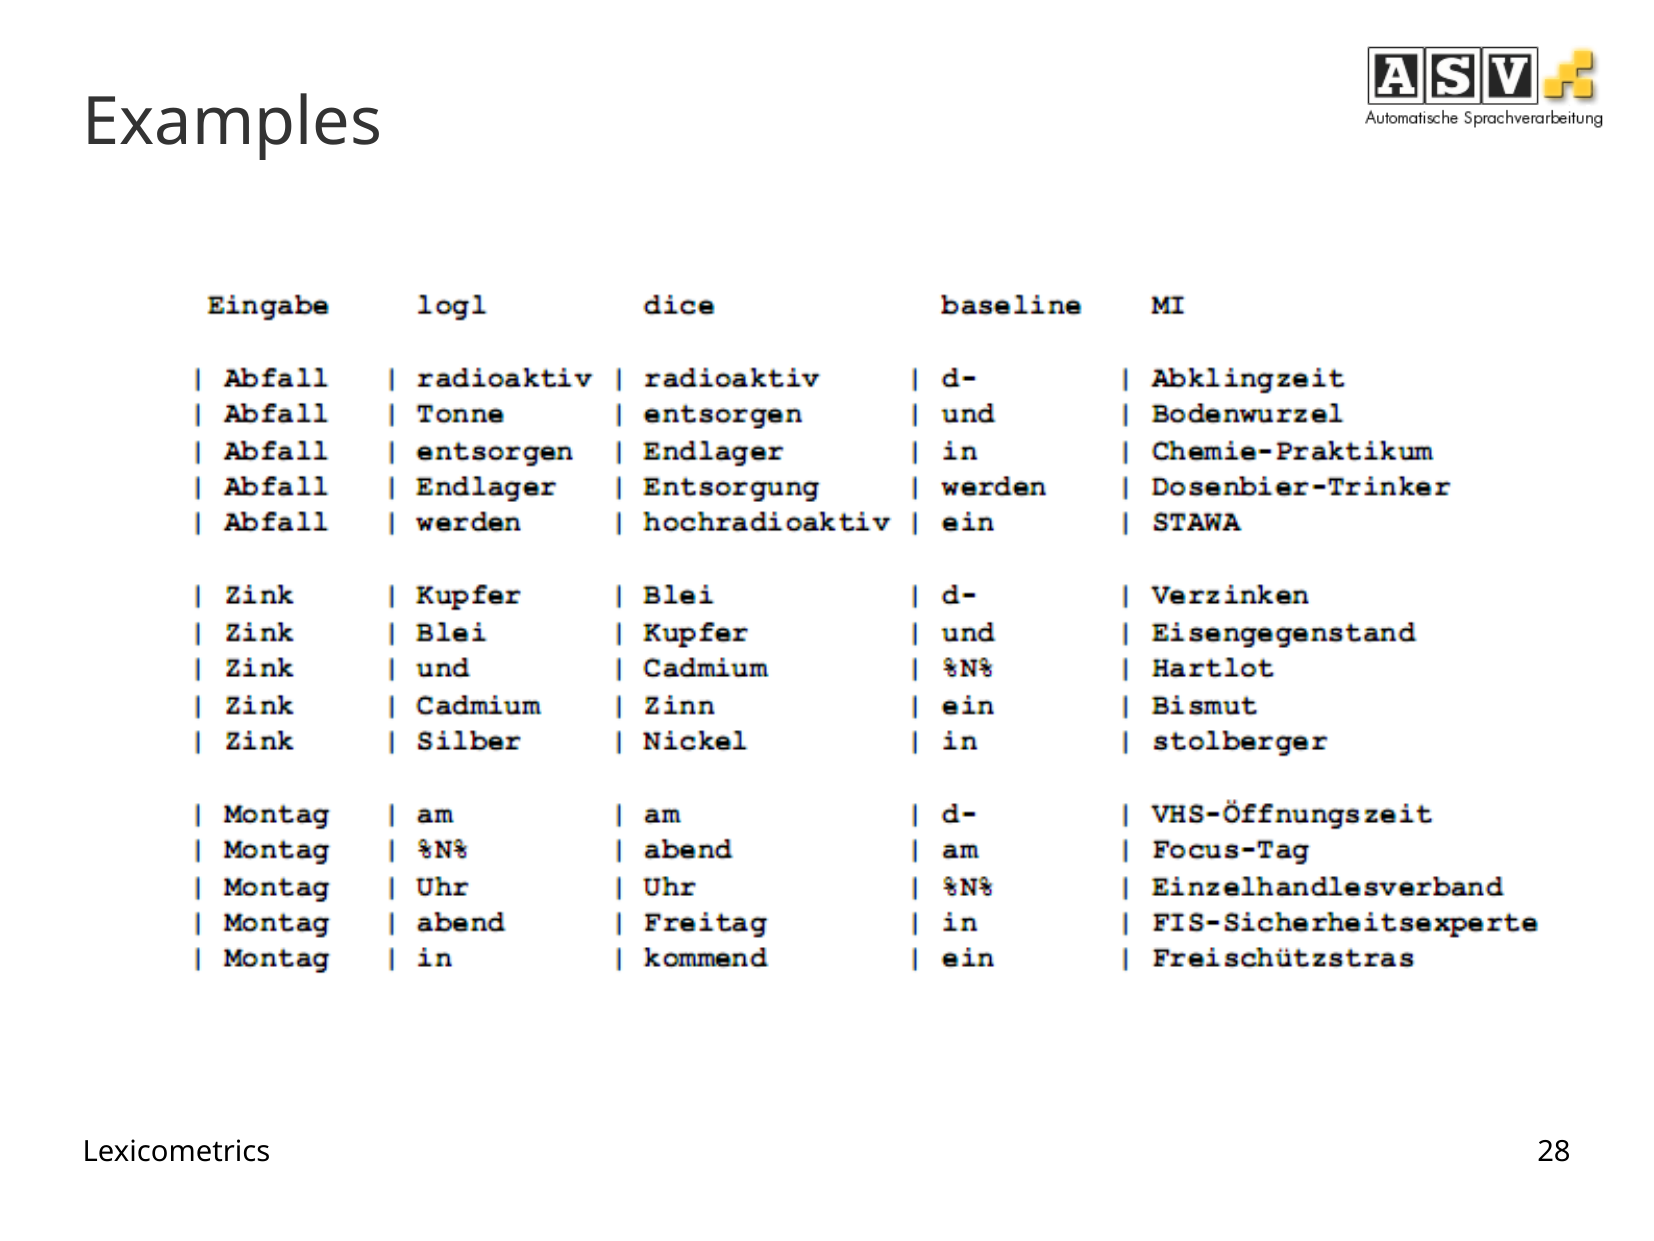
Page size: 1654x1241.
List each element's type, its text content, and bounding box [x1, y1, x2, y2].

picture [177, 283, 1557, 994]
title Examples [82, 49, 1347, 189]
picture [1364, 43, 1605, 129]
